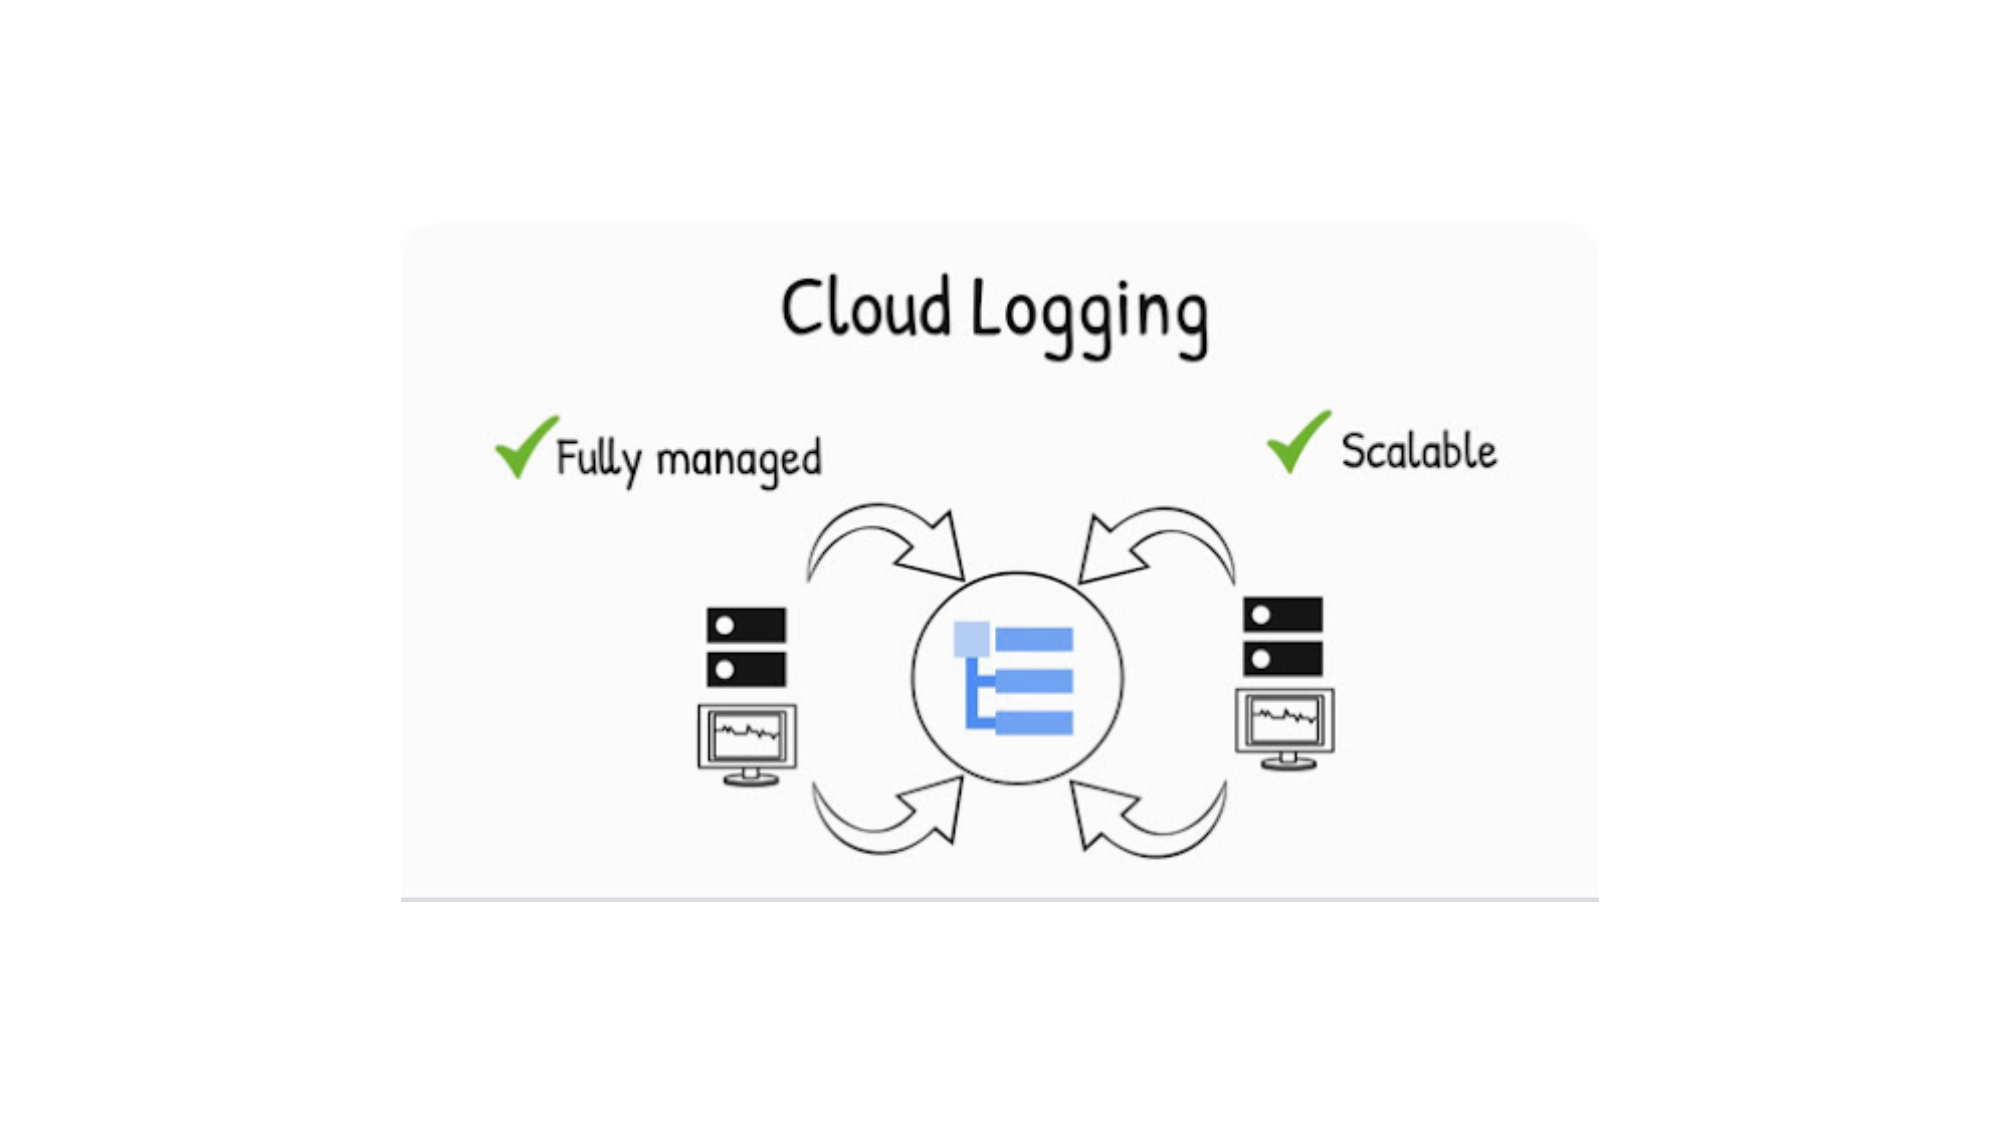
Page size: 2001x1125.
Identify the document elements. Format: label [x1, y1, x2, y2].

picture [401, 223, 1599, 902]
